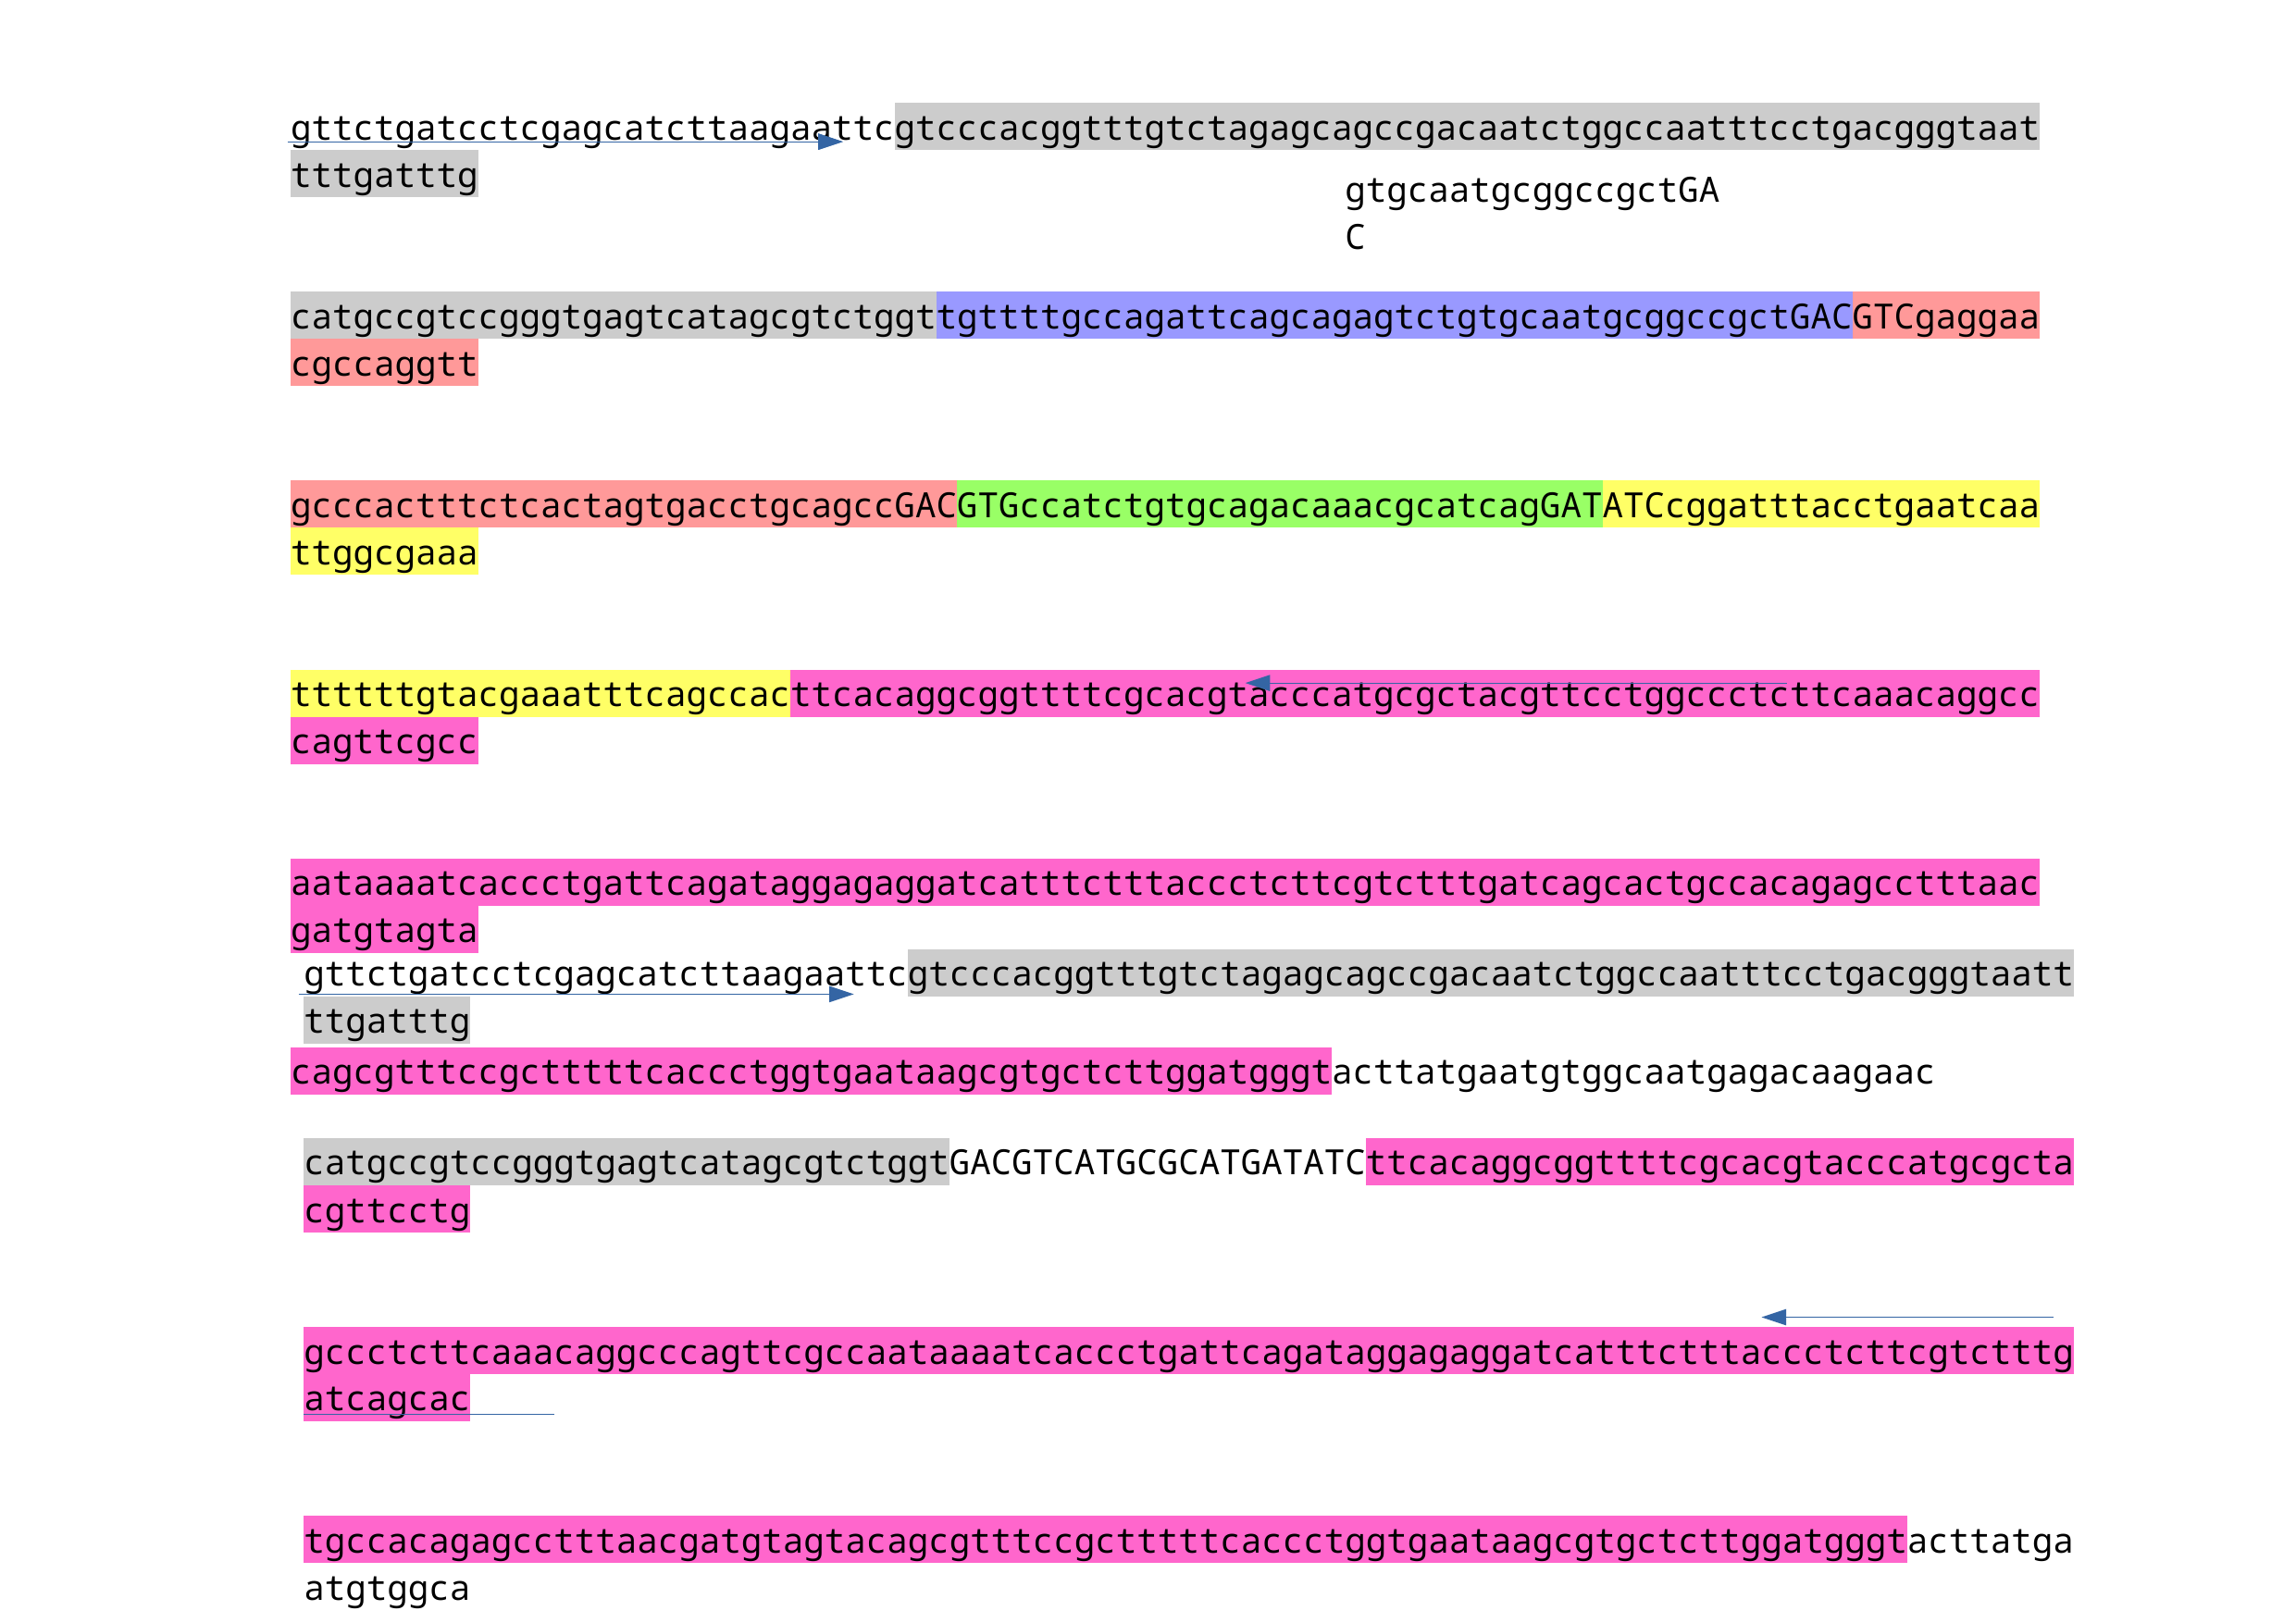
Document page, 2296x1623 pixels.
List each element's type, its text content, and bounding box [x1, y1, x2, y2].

text_box gtgcaatgcggccgctGAC [1331, 158, 1734, 207]
text_box gttctgatcctcgagcatcttaagaattcgtcccacggtttgtctagagcagccgacaatctggccaatttcctgacgggtaattttgatttg catgccgtccgggtgagtcatagcgtctggttgttttgccagattcagcagagtctgtgcaatgcggccgctGACGTCgaggaacgccaggtt gcccactttctcactagtgacctgcagccGACGTGccatctgtgcagacaaacgcatcagGATATCcggatttacctgaatcaattggcgaaa ttttttgtacgaaatttcagccacttcacaggcggttttcgcacgtacccatgcgctacgttcctggccctcttcaaacaggcccagttcgcc aataaaatcaccctgattcagataggagaggatcatttctttaccctcttcgtctttgatcagcactgccacagagcctttaacgatgtagta cagcgtttccgctttttcaccctggtgaataagcgtgctcttggatgggtacttatgaatgtggcaatgagacaagaac [277, 95, 2072, 839]
text_box gttctgatcctcgagcatcttaagaattcgtcccacggtttgtctagagcagccgacaatctggccaatttcctgacgggtaattttgatttg catgccgtccgggtgagtcatagcgtctggtGACGTCATGCGCATGATATCttcacaggcggttttcgcacgtacccatgcgctacgttcctg gccctcttcaaacaggcccagttcgccaataaaatcaccctgattcagataggagaggatcatttctttaccctcttcgtctttgatcagcac tgccacagagcctttaacgatgtagtacagcgtttccgctttttcaccctggtgaataagcgtgctcttggatgggtacttatgaatgtggca atgagacaagaac [290, 942, 2095, 1407]
